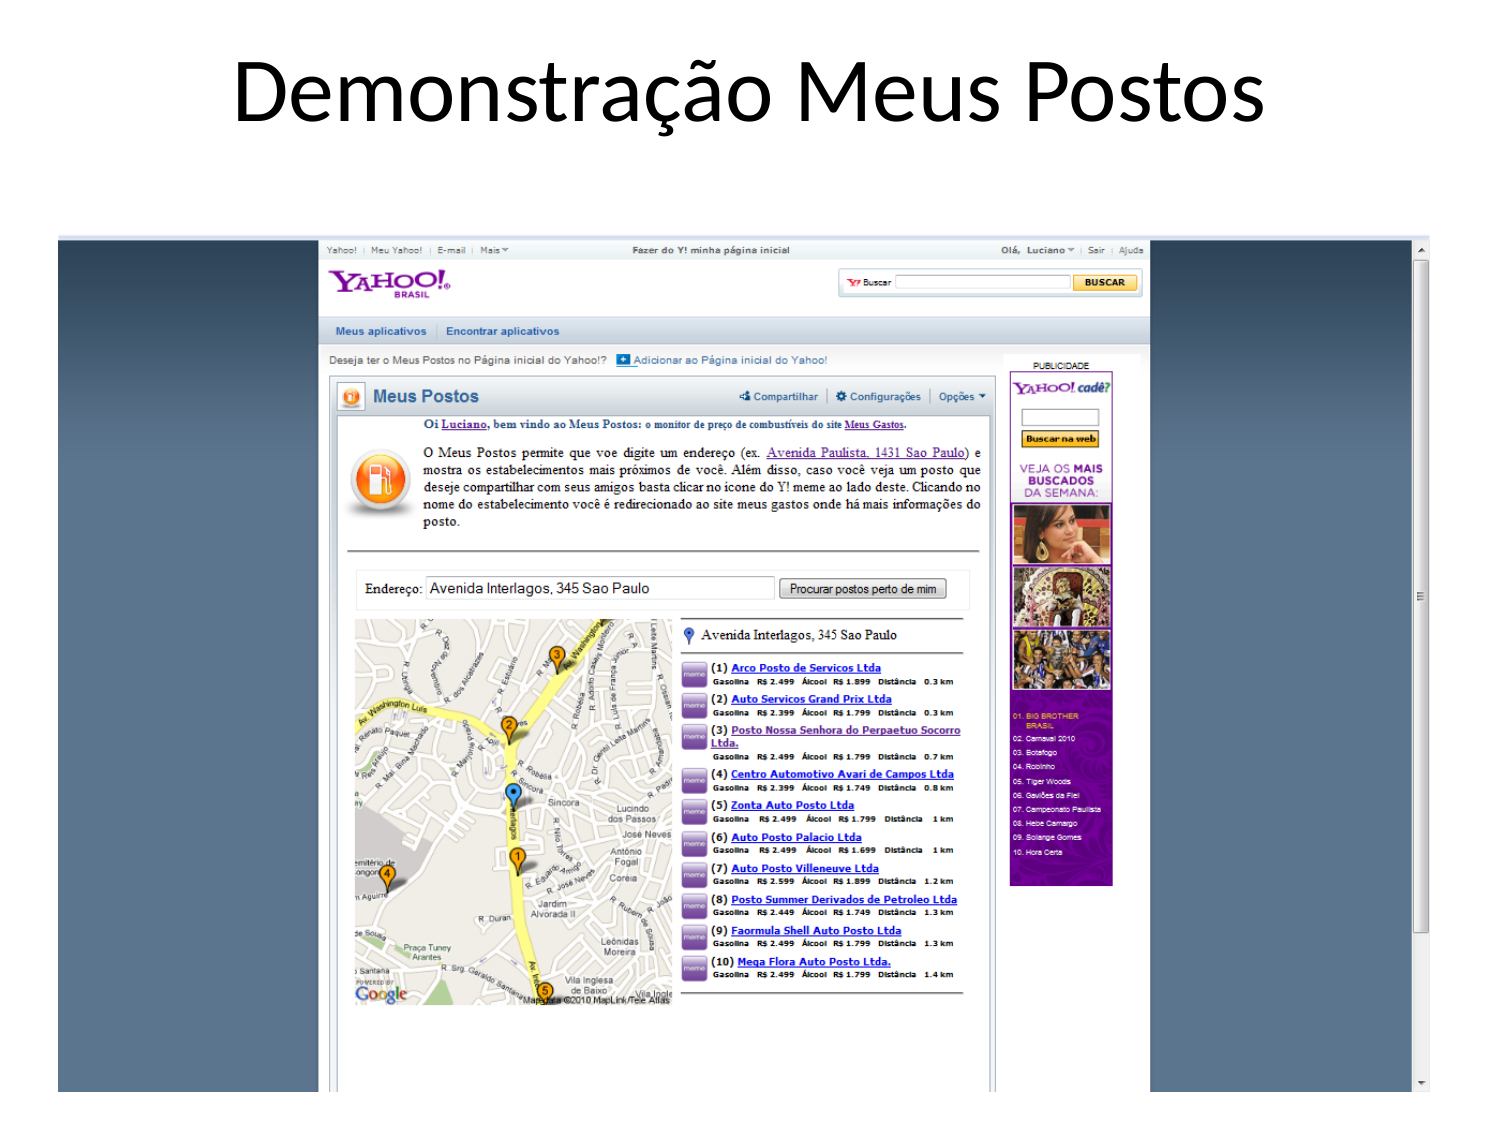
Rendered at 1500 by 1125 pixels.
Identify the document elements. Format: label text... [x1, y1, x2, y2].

title Demonstração Meus Postos [75, 45, 1425, 233]
picture [58, 234, 1430, 1092]
